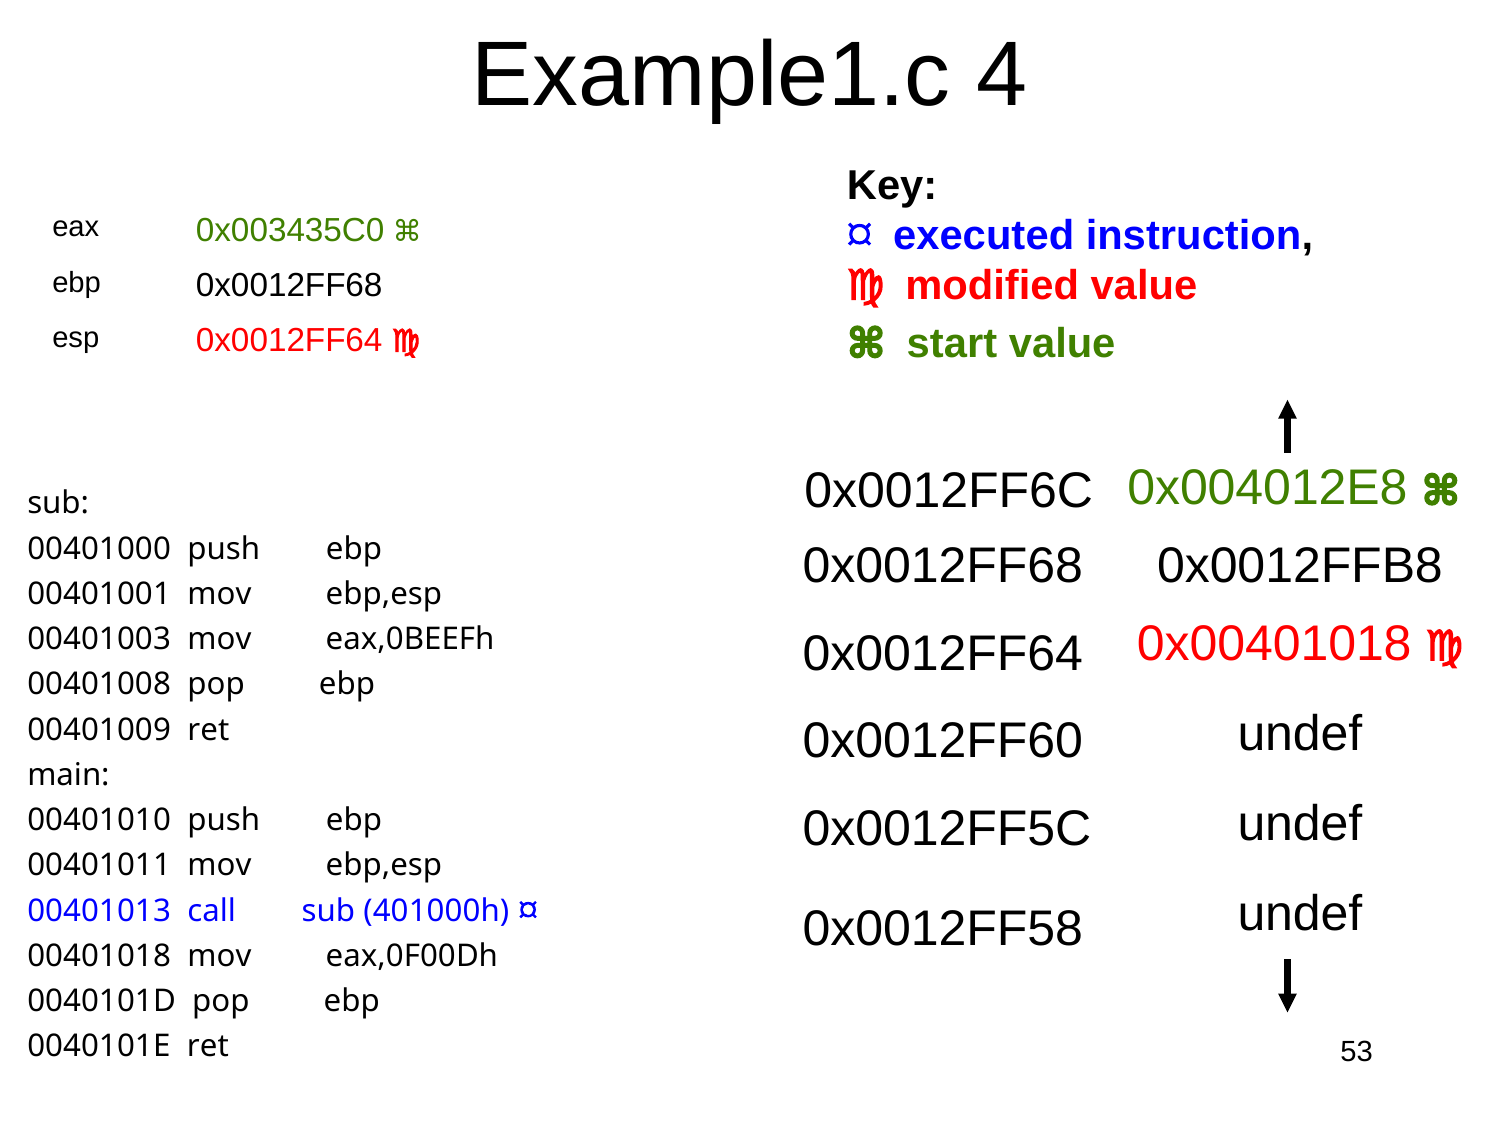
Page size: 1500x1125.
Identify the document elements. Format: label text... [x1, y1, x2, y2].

table_header eax [38, 200, 181, 255]
table_header 0x004012E8  [1112, 447, 1487, 525]
table_header 0x003435C0  [181, 200, 525, 255]
table_cell undef [1112, 692, 1487, 783]
text_box 0x0012FF5C [787, 787, 1107, 863]
text_box 0x0012FF60 [787, 699, 1098, 776]
table_cell ebp [38, 255, 181, 311]
table_cell 0x0012FF68 [181, 255, 525, 311]
text_box 0x0012FF58 [787, 887, 1098, 963]
text_box 0x0012FF68 [787, 524, 1098, 601]
table_cell esp [38, 311, 181, 366]
table_cell 0x0012FF64  [181, 311, 525, 366]
text_box sub: 00401000 push ebp 00401001 mov ebp,esp 00401003 mov eax,0BEEFh 00401008 pop ebp 00401009 ret main: 00401010 push ebp 00401011 mov ebp,esp 00401013 call sub (401000h)  00401018 mov eax,0F00Dh 0040101D pop ebp 0040101E ret [12, 474, 775, 1101]
table_cell 0x00401018  [1112, 603, 1487, 692]
text_box 0x0012FF64 [787, 612, 1098, 688]
table_cell undef [1112, 872, 1487, 962]
table_cell undef [1112, 783, 1487, 872]
text_box <number> [1074, 1025, 1388, 1101]
text_box Key: executed instruction, modified value start value [832, 149, 1340, 376]
text_box 0x0012FF6C [789, 449, 1108, 526]
table_header 0x0012FFB8 [1112, 525, 1487, 603]
title Example1.c 4 [112, 0, 1388, 163]
